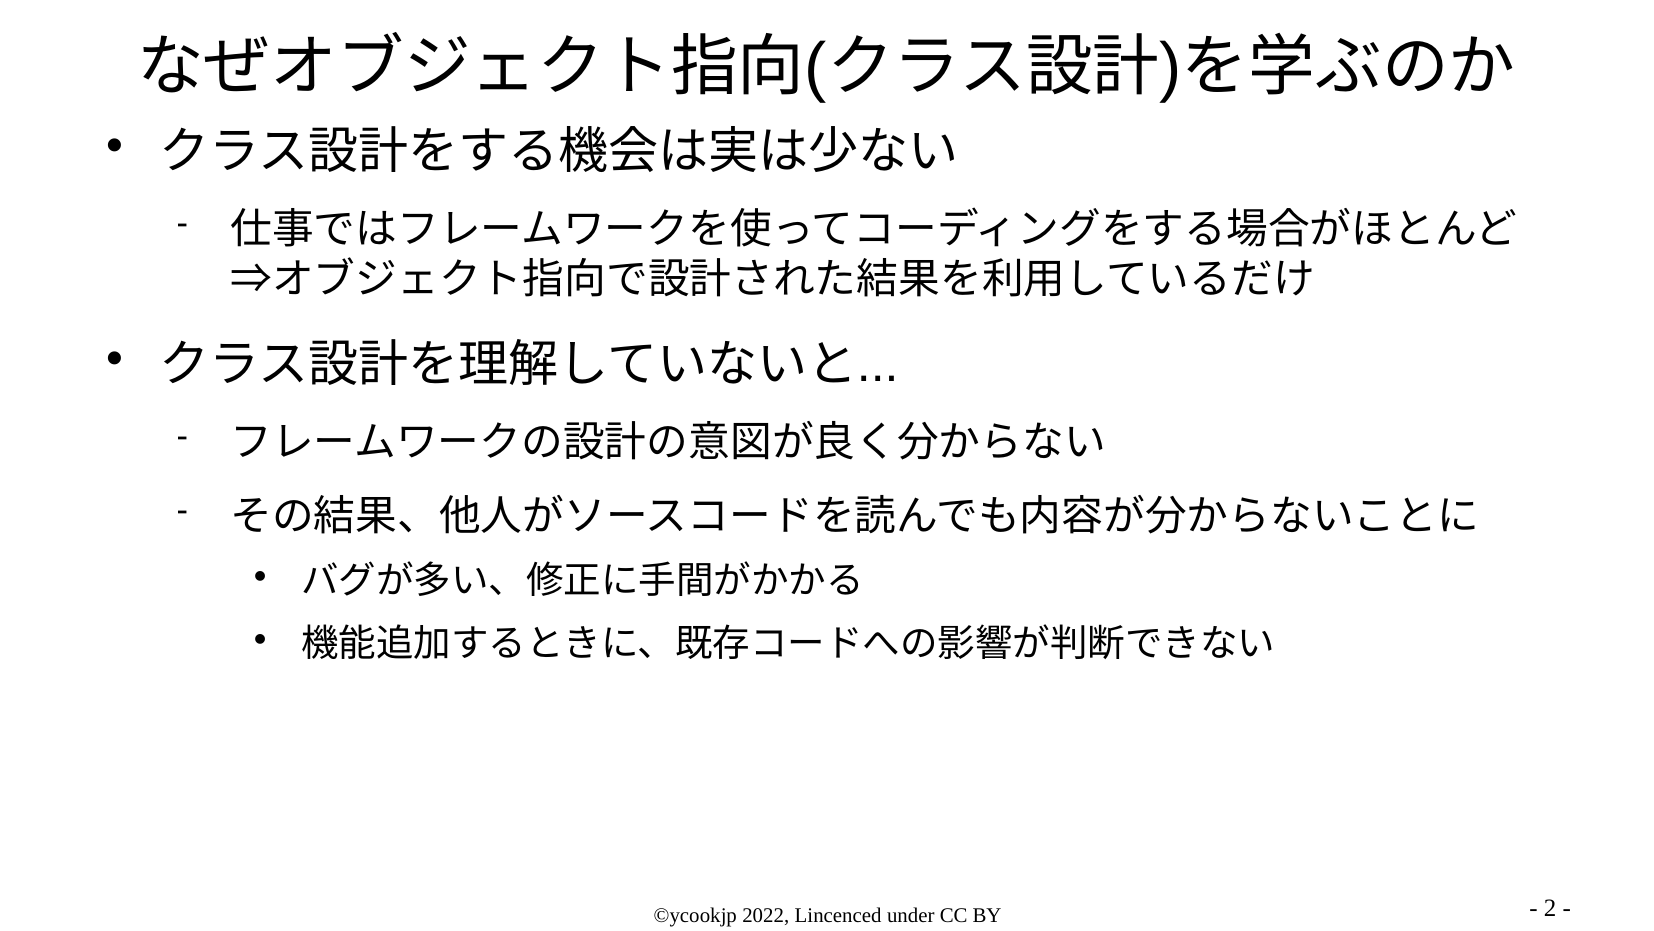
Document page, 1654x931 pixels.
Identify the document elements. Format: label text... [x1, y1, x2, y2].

title なぜオブジェクト指向(クラス設計)を学ぶのか [82, 14, 1571, 111]
list クラス設計をする機会は実は少ない 仕事ではフレームワークを使ってコーディングをする場合がほとんど ⇒オブジェクト指向で設計された結果を利用しているだけ クラス設計を理解していないと... フレームワークの設計の意図が良く分からない その結果、他人がソースコードを読んでも内容が分からないことに バグが多い、修正に手間がかかる 機能追加するときに、既存コードへの影響が判断できない [88, 118, 1577, 887]
